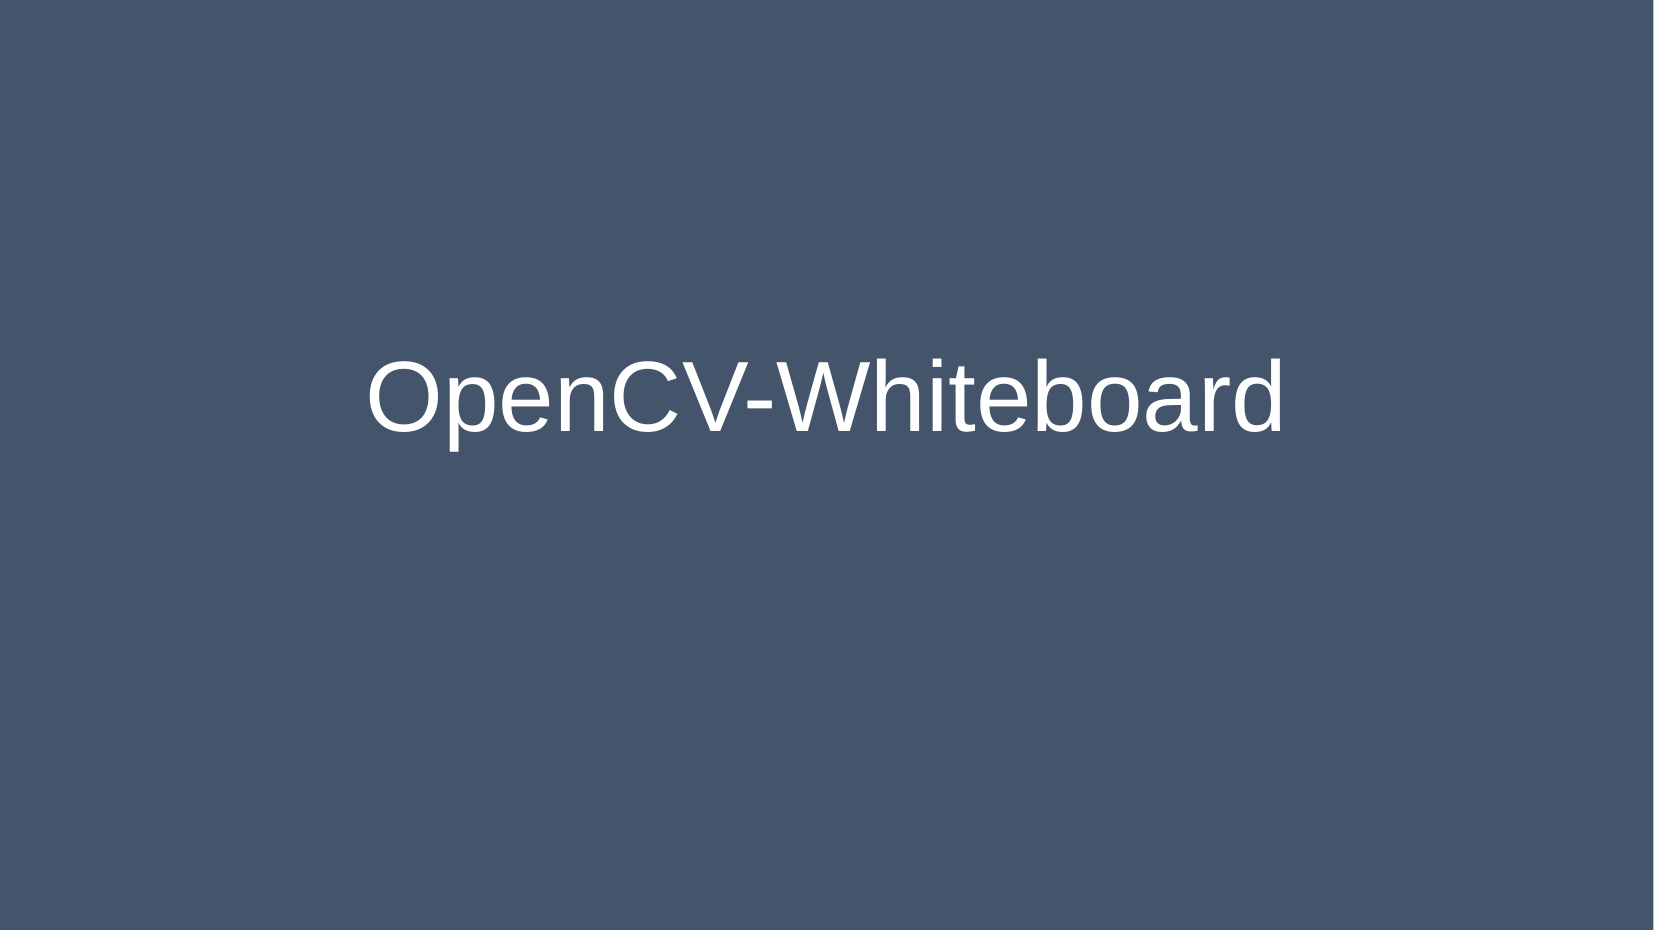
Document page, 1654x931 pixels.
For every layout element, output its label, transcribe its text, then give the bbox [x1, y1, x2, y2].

subtitle OpenCV-Whiteboard [82, 37, 1571, 757]
